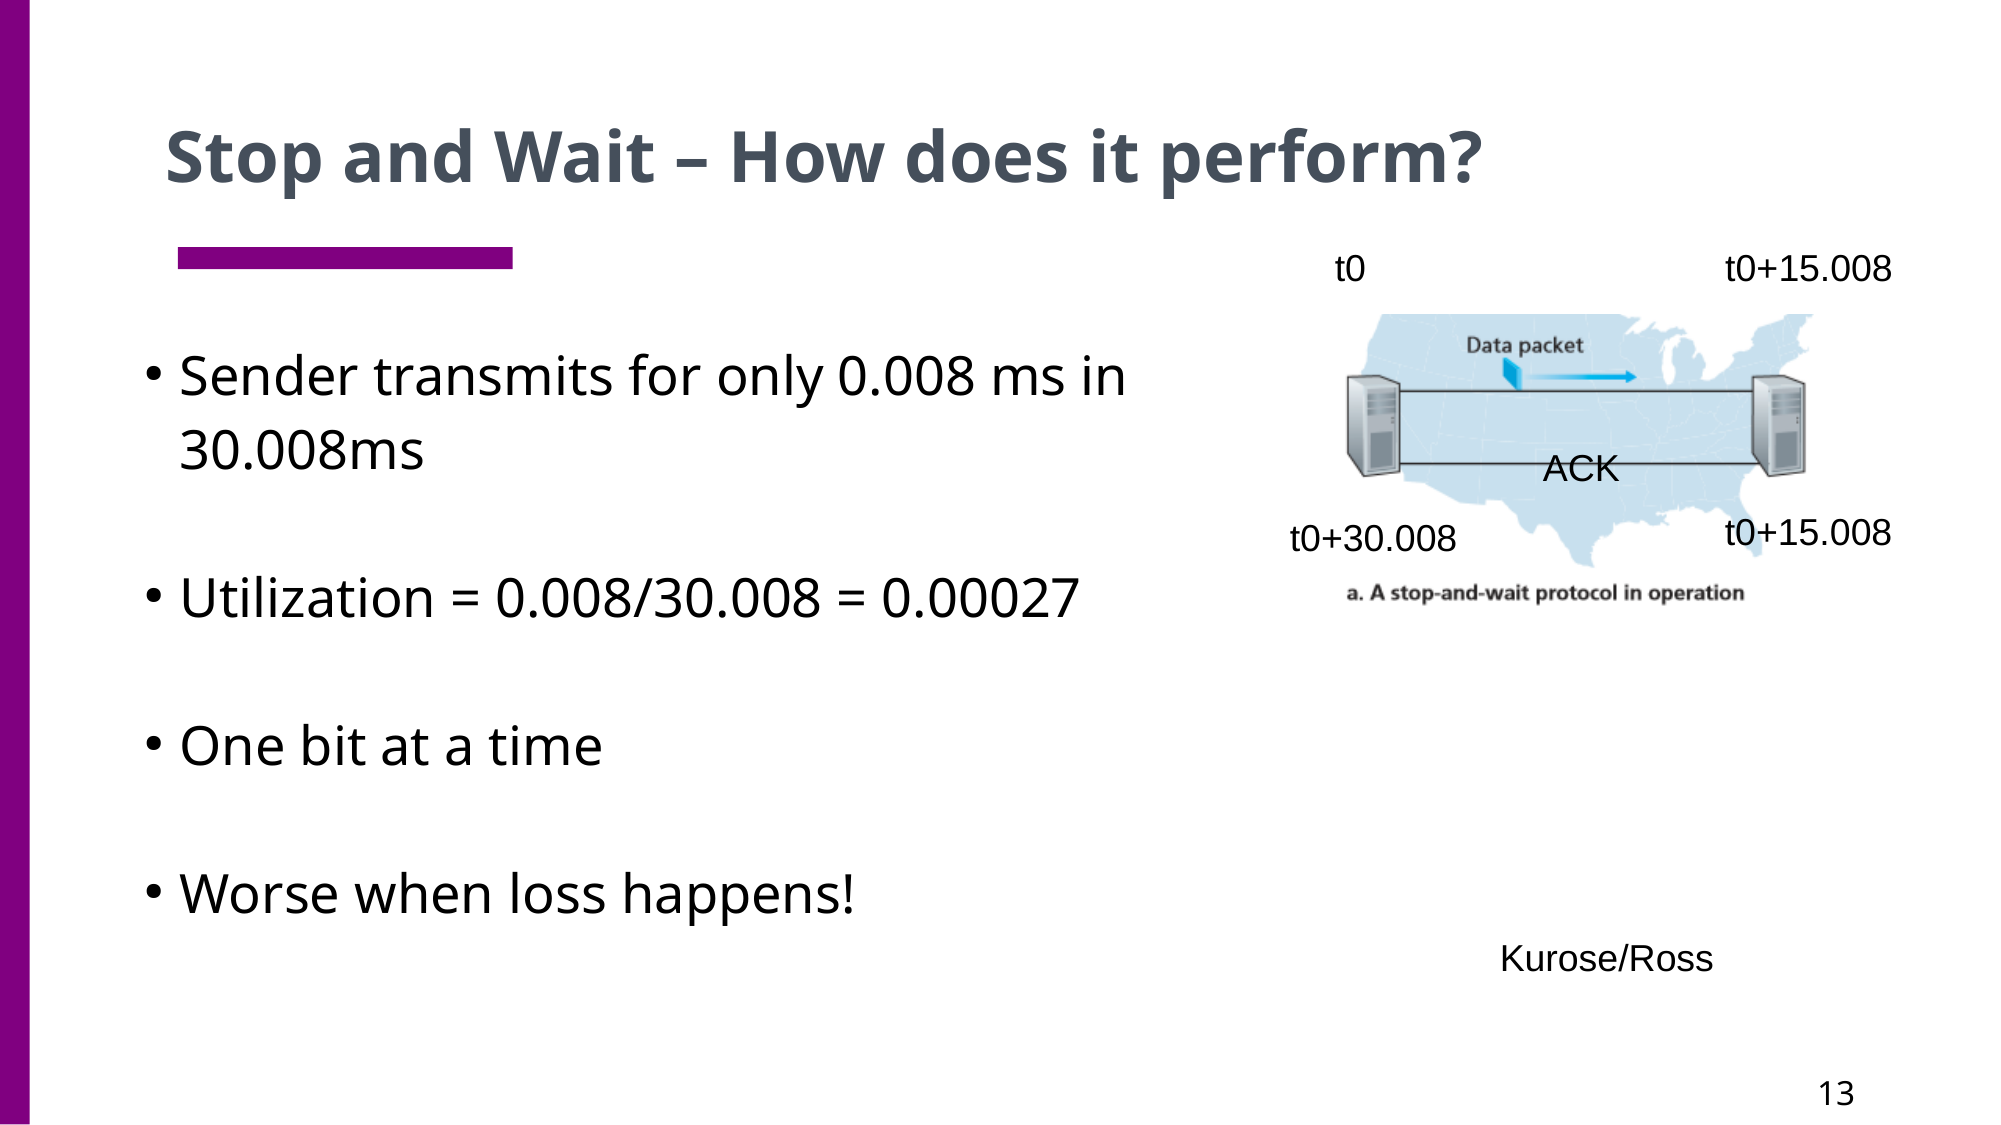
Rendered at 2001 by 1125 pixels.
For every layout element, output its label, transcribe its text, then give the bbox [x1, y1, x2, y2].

text_box t0+15.008 [1710, 503, 1908, 561]
text_box t0 [1320, 239, 1710, 297]
text_box t0+30.008 [1275, 510, 1473, 567]
text_box Sender transmits for only 0.008 ms in 30.008ms Utilization = 0.008/30.008 = 0.00027 One bit at a time Worse when loss happens! [129, 329, 1306, 1072]
text_box t0+15.008 [1710, 239, 1908, 297]
text_box Stop and Wait – How does it perform? [151, 0, 1849, 212]
picture [1288, 314, 1875, 623]
text_box Kurose/Ross [1485, 930, 1729, 987]
